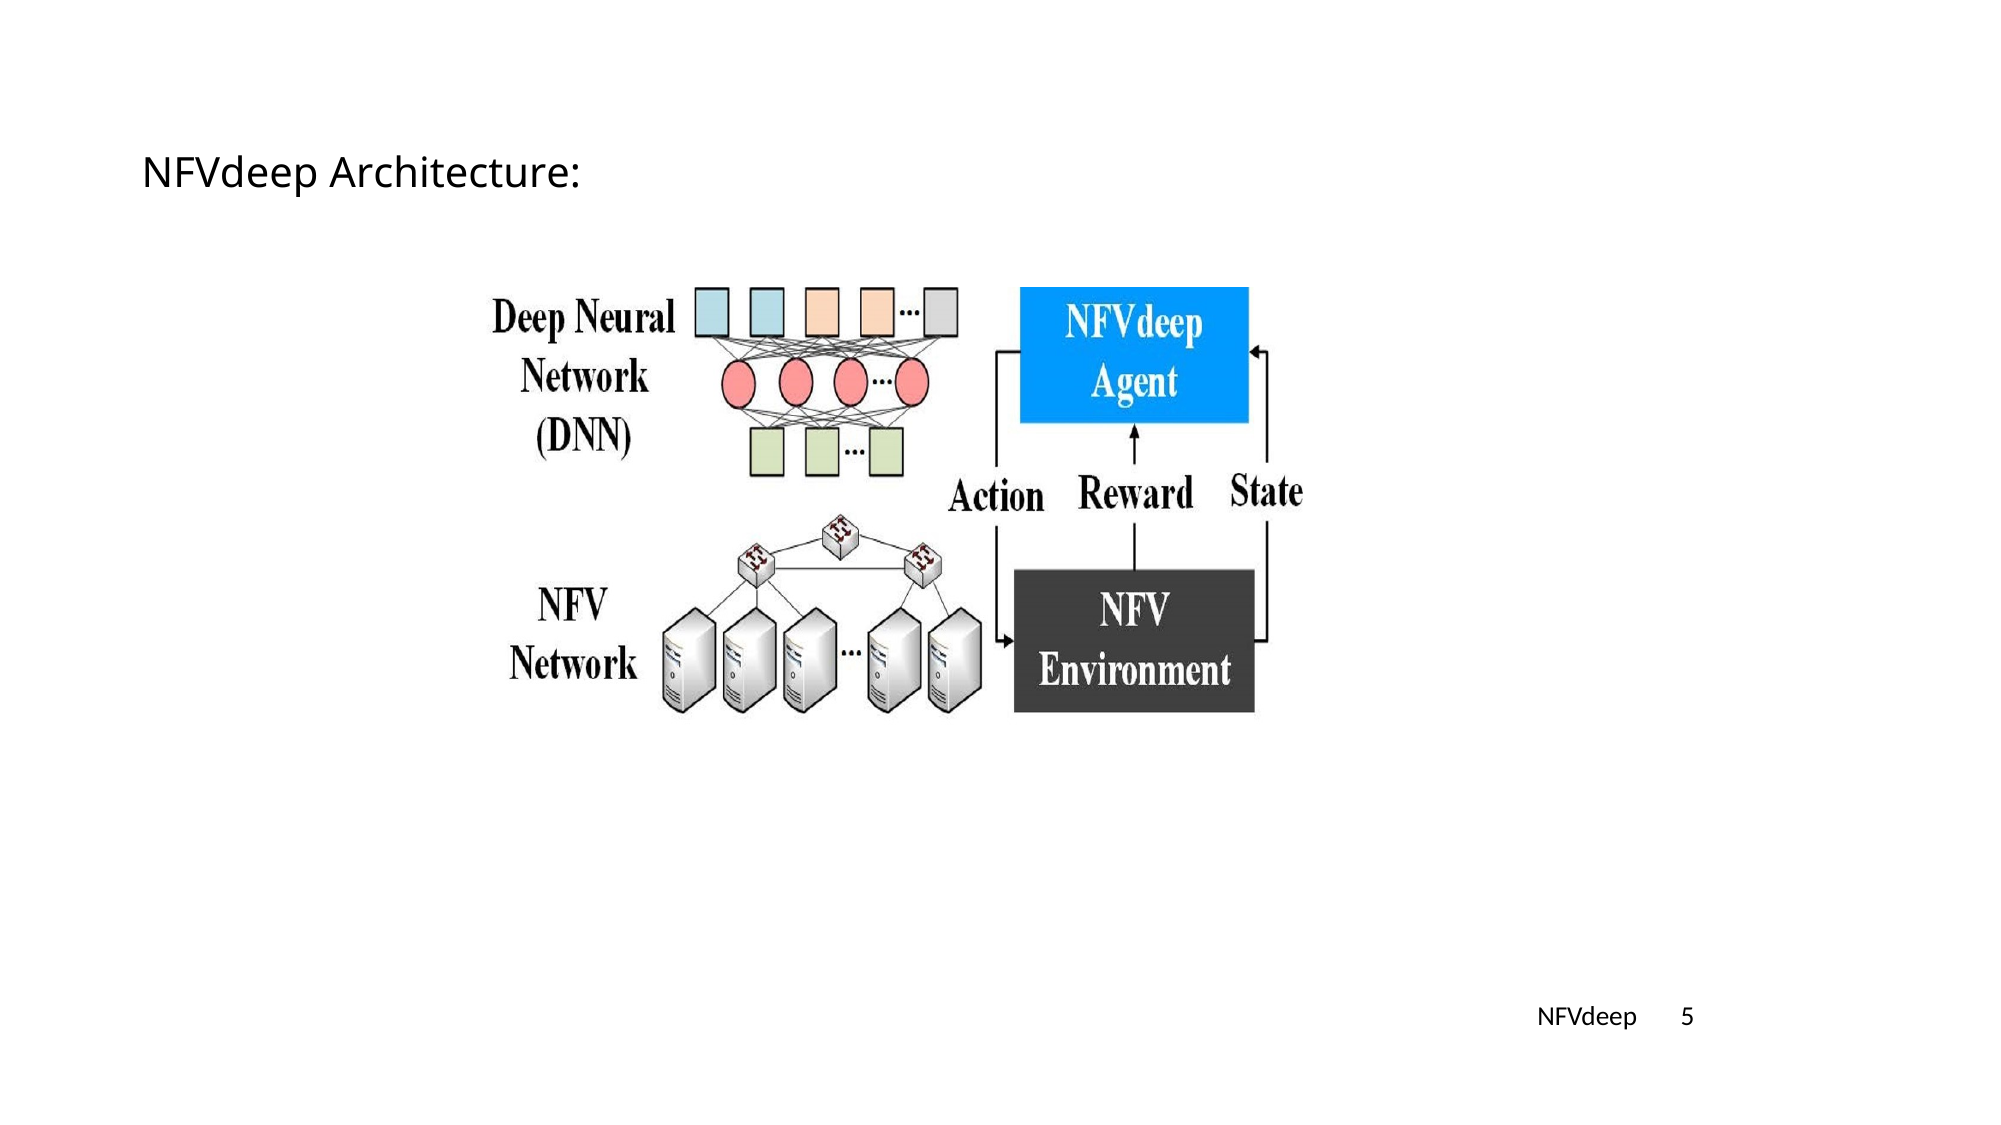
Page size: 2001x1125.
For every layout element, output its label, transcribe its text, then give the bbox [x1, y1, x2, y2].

list NFVdeep 5 [228, 996, 2000, 1053]
title NFVdeep Architecture: [126, 0, 1852, 563]
picture [476, 287, 1303, 731]
